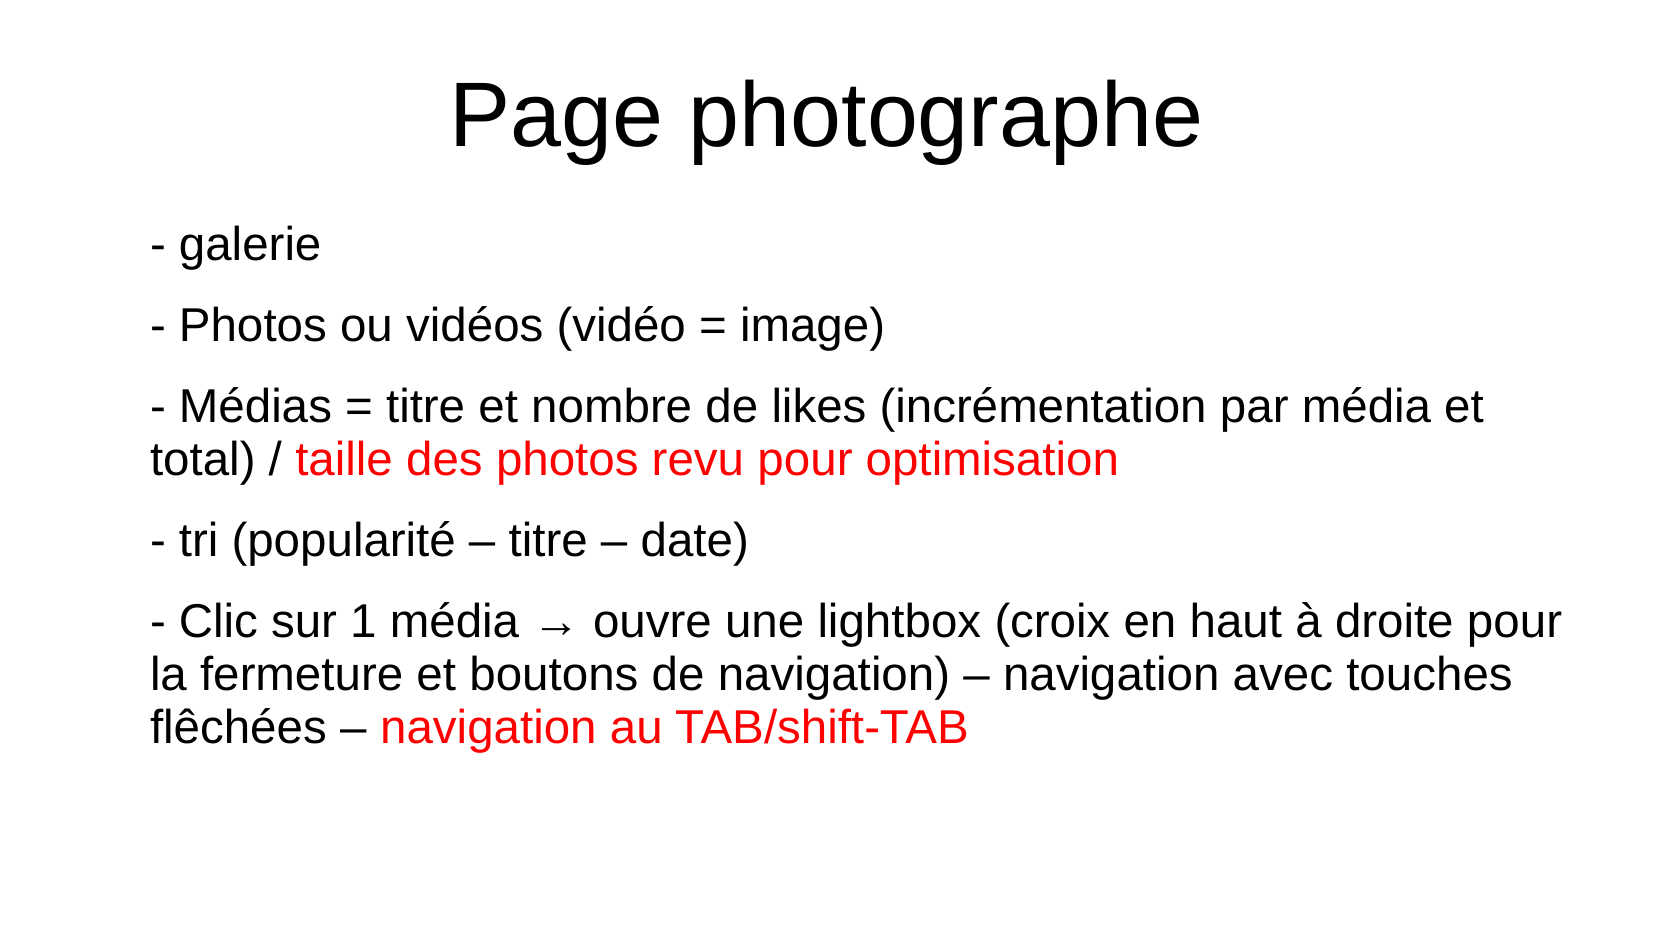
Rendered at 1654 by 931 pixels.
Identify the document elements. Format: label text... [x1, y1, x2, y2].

list - galerie - Photos ou vidéos (vidéo = image) - Médias = titre et nombre de likes (incrémentation par média et total) / taille des photos revu pour optimisation - tri (popularité – titre – date) - Clic sur 1 média → ouvre une lightbox (croix en haut à droite pour la fermeture et boutons de navigation) – navigation avec touches flêchées – navigation au TAB/shift-TAB [82, 217, 1571, 758]
title Page photographe [82, 37, 1571, 193]
